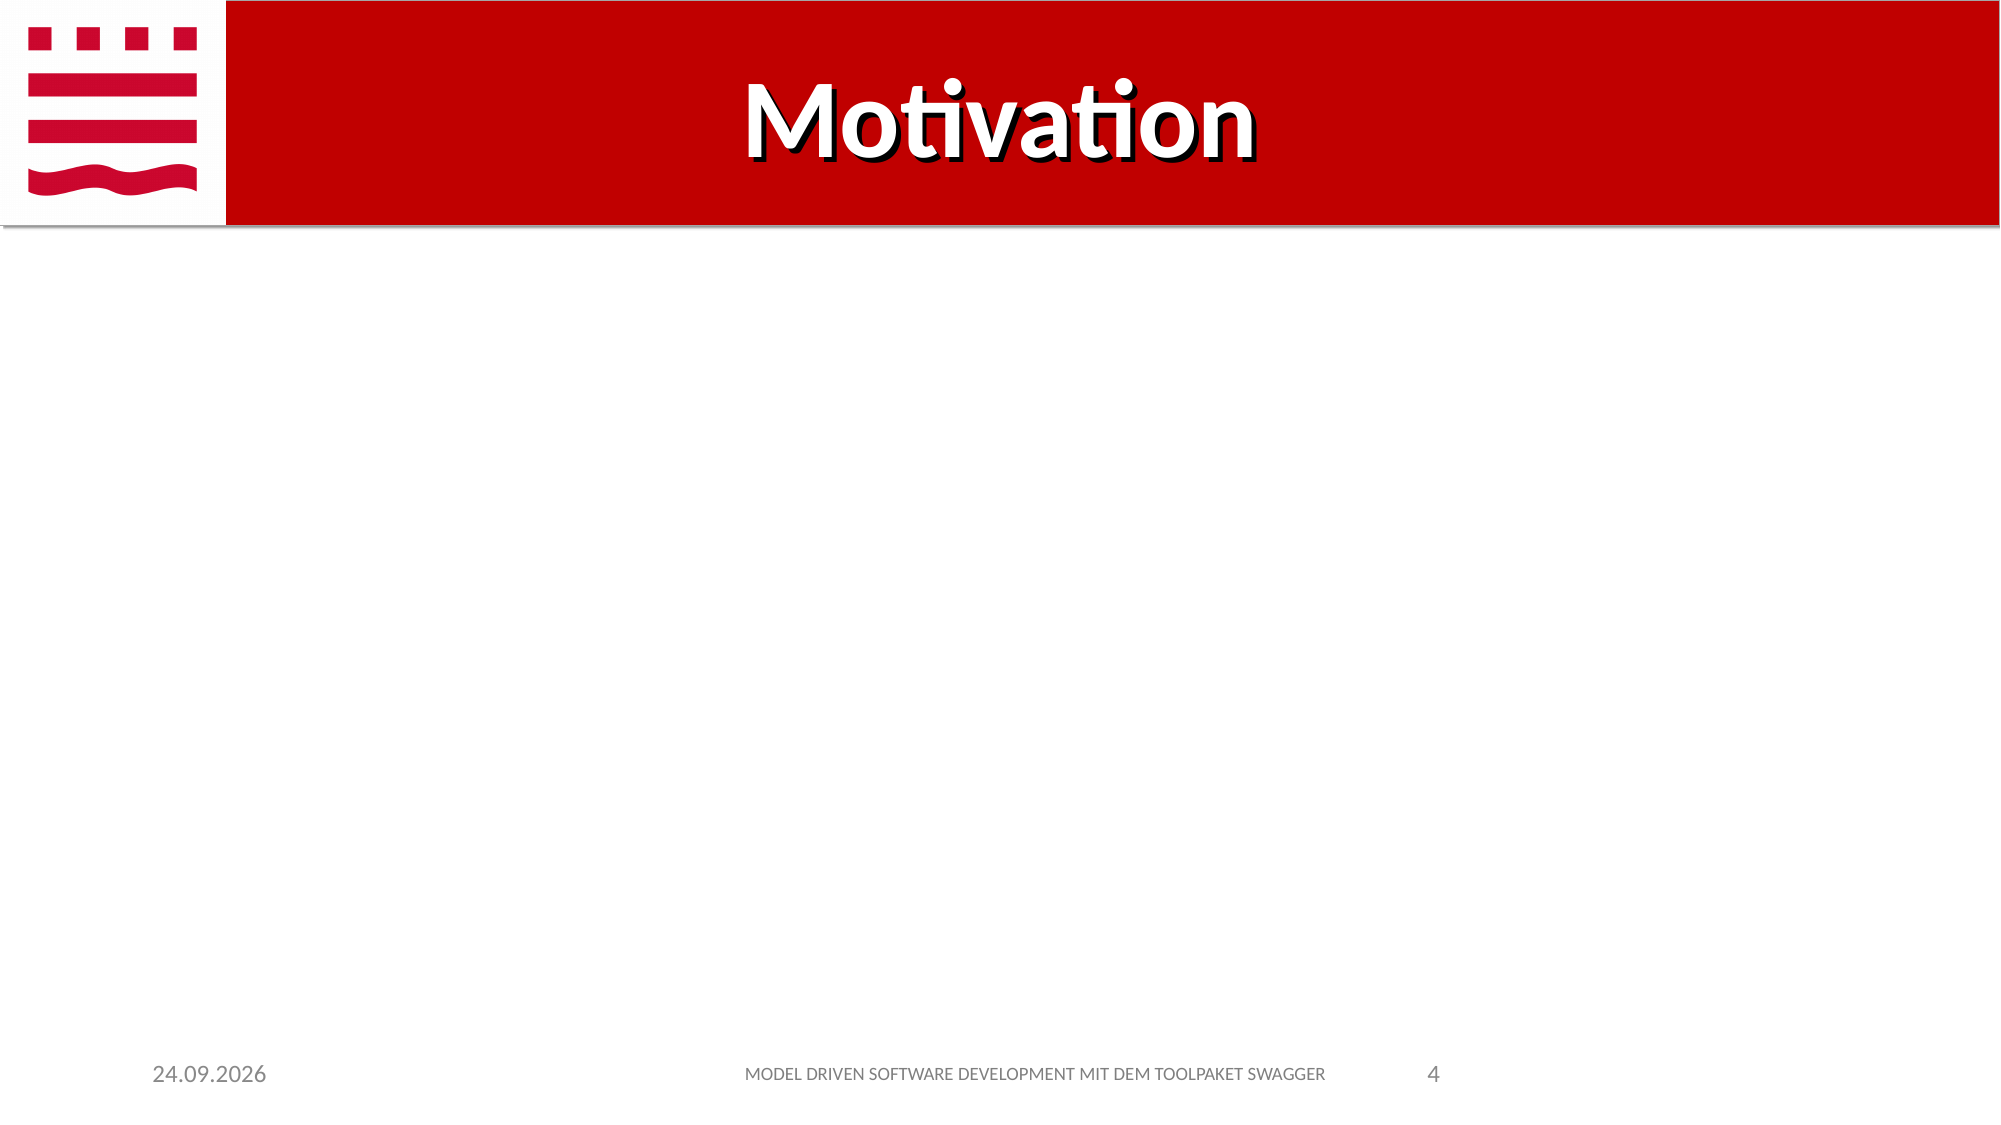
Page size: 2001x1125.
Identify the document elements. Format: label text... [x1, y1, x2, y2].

text_box MODEL DRIVEN SOFTWARE DEVELOPMENT MIT DEM TOOLPAKET SWAGGER [588, 1042, 1412, 1103]
picture [0, 0, 226, 225]
text_box [1412, 1042, 1863, 1103]
text_box Motivation [226, 0, 2000, 225]
text_box 24.01.2018 [137, 1042, 588, 1103]
